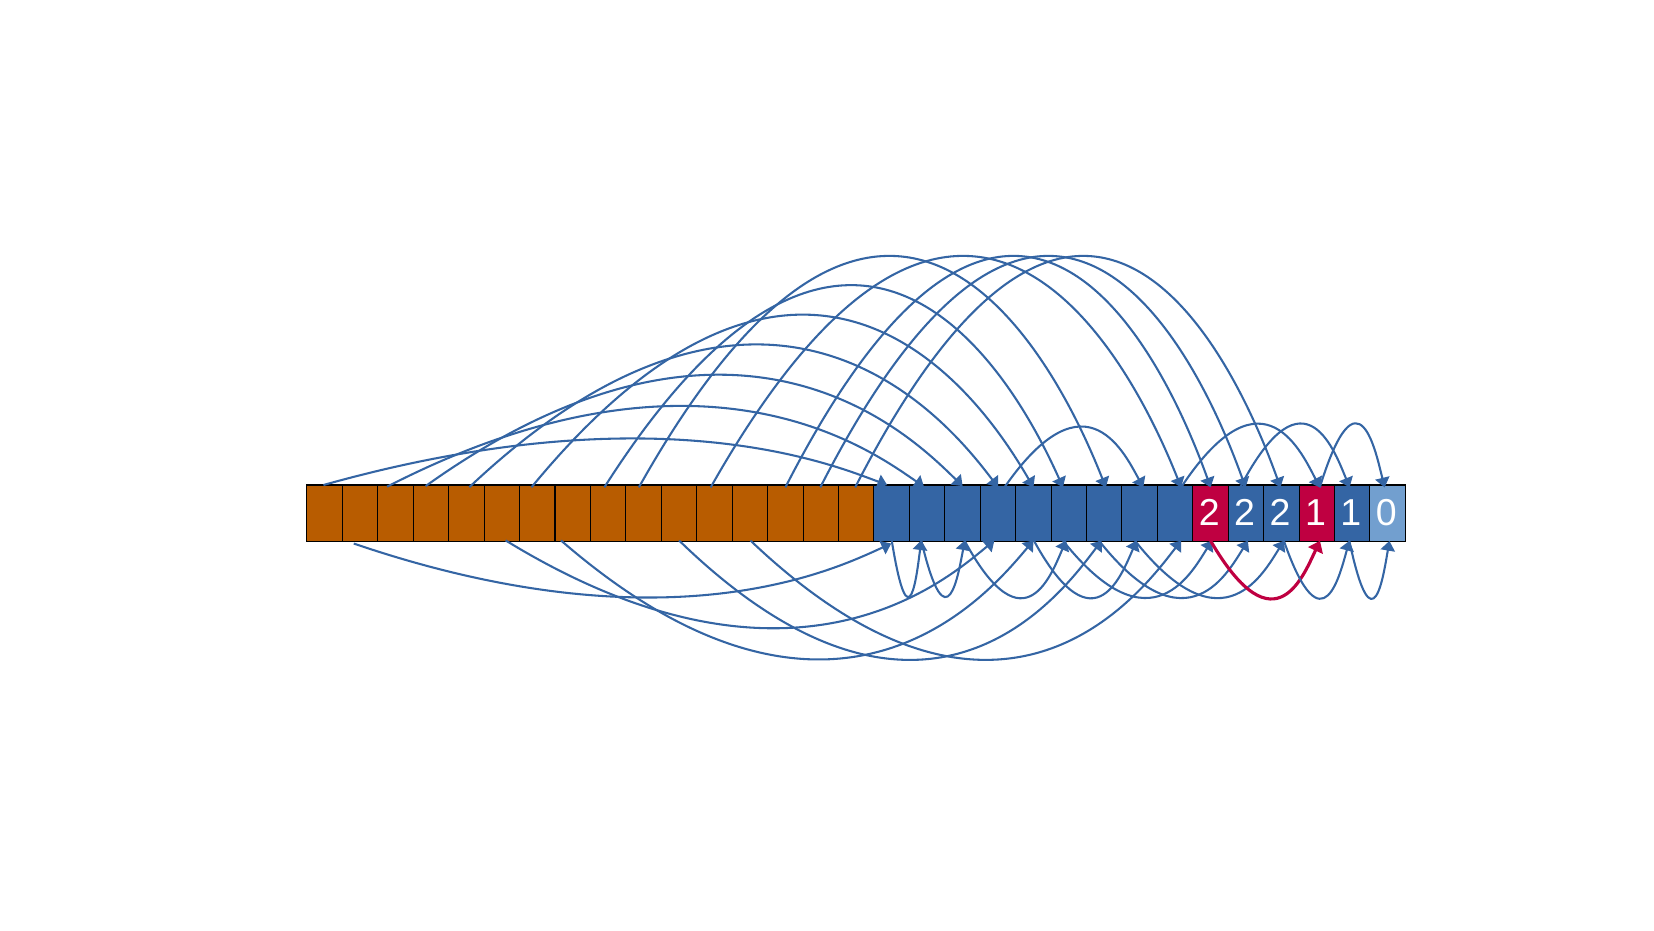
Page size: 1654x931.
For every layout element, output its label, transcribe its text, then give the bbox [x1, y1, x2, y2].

table_header 2 [1193, 486, 1228, 541]
table_header [343, 486, 377, 541]
table_header [662, 486, 696, 541]
table_header [556, 486, 590, 541]
table_header [839, 486, 873, 541]
table_header [733, 486, 767, 541]
table_header [945, 486, 980, 541]
table_header [981, 486, 1015, 541]
table_header 2 [1264, 486, 1299, 541]
table_header [804, 486, 838, 541]
table_header [520, 486, 554, 541]
table_header [449, 486, 484, 541]
table_header [1158, 486, 1192, 541]
table_header [1016, 486, 1051, 541]
table_header [1052, 486, 1086, 541]
table_header [697, 486, 732, 541]
table_header [1087, 486, 1121, 541]
table_header [1122, 486, 1157, 541]
table_header [768, 486, 803, 541]
table_header 1 [1335, 486, 1369, 541]
table_header [591, 486, 625, 541]
table_header 2 [1229, 486, 1263, 541]
table_header 1 [1300, 486, 1334, 541]
table_header [910, 486, 944, 541]
table_header 0 [1370, 486, 1405, 541]
table_header [307, 486, 342, 541]
table_header [378, 486, 413, 541]
table_header [485, 486, 519, 541]
table_header [414, 486, 448, 541]
table_header [874, 486, 909, 541]
table_header [626, 486, 661, 541]
